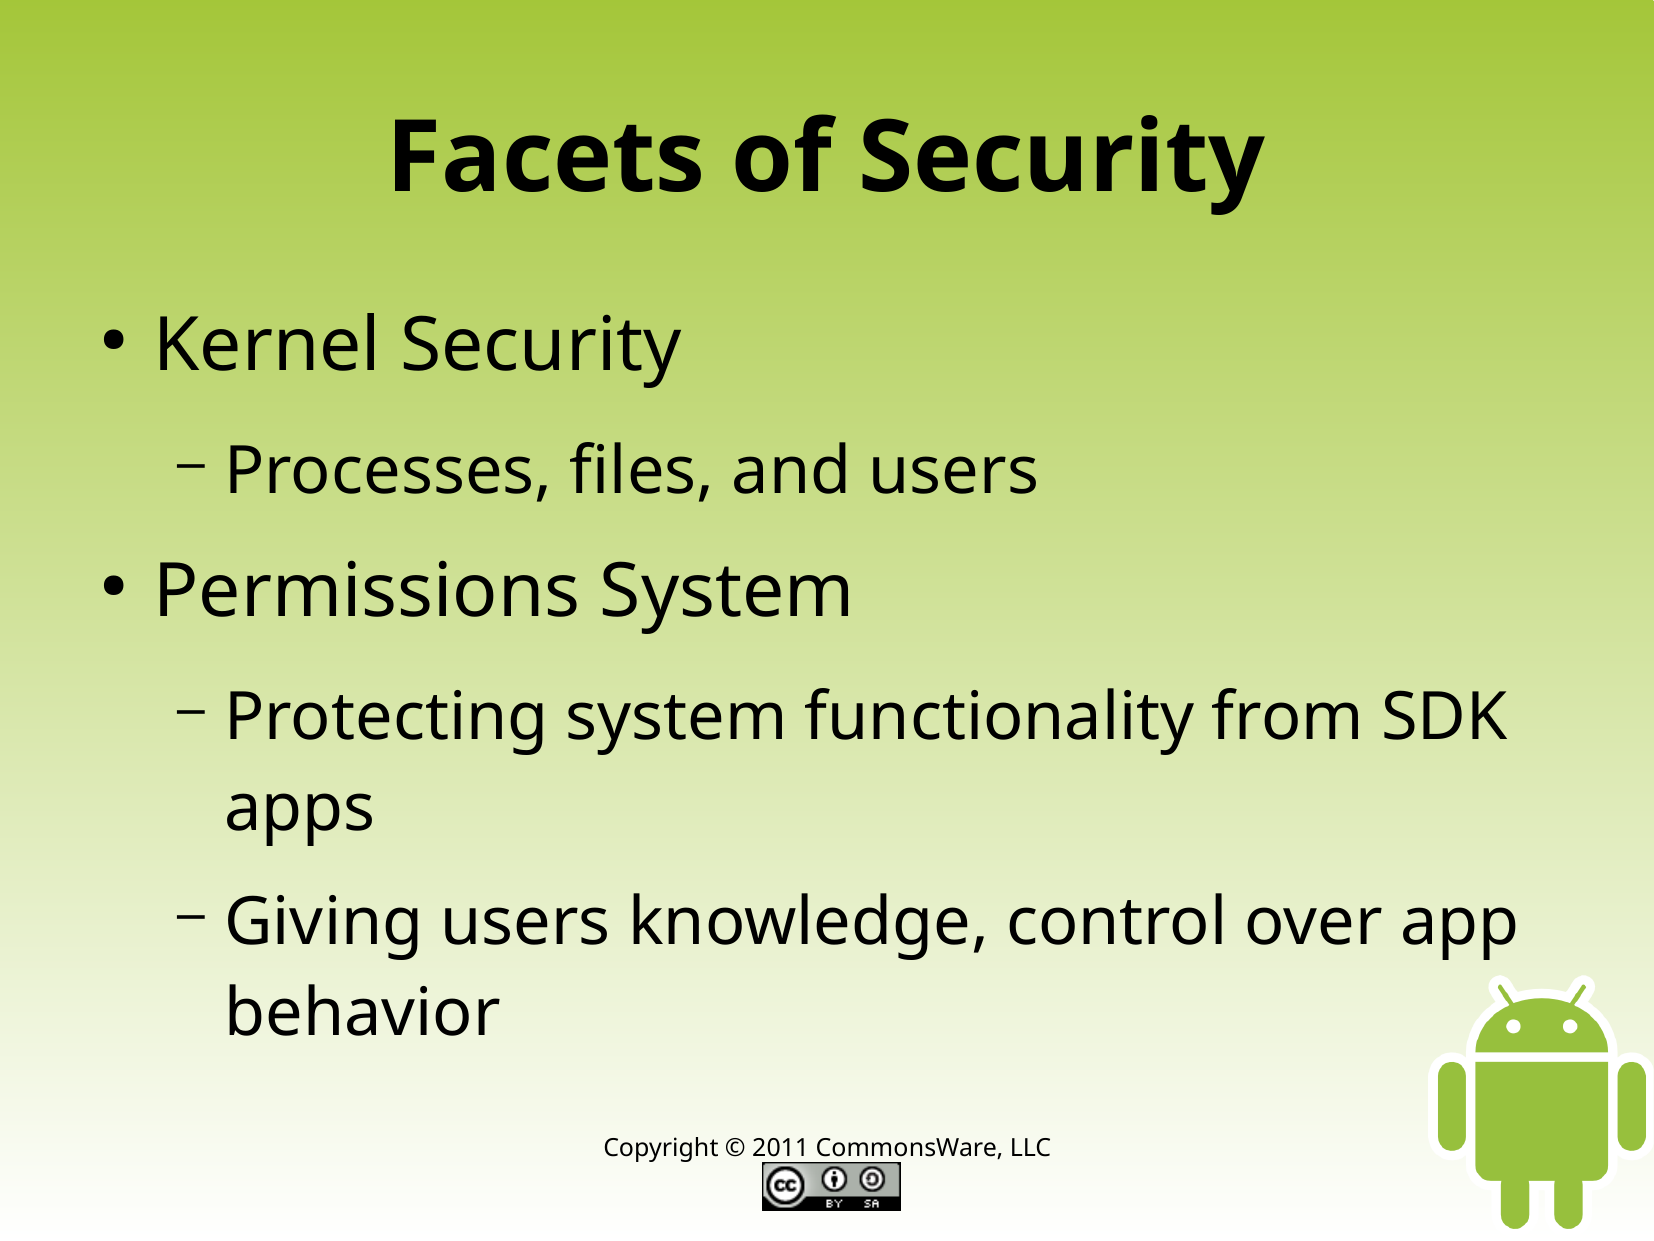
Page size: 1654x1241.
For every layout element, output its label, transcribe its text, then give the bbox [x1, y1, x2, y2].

list Kernel Security Processes, files, and users Permissions System Protecting system functionality from SDK apps Giving users knowledge, control over app behavior [82, 290, 1571, 1109]
picture [762, 1162, 901, 1211]
picture [1428, 975, 1654, 1238]
title Facets of Security [82, 49, 1571, 257]
